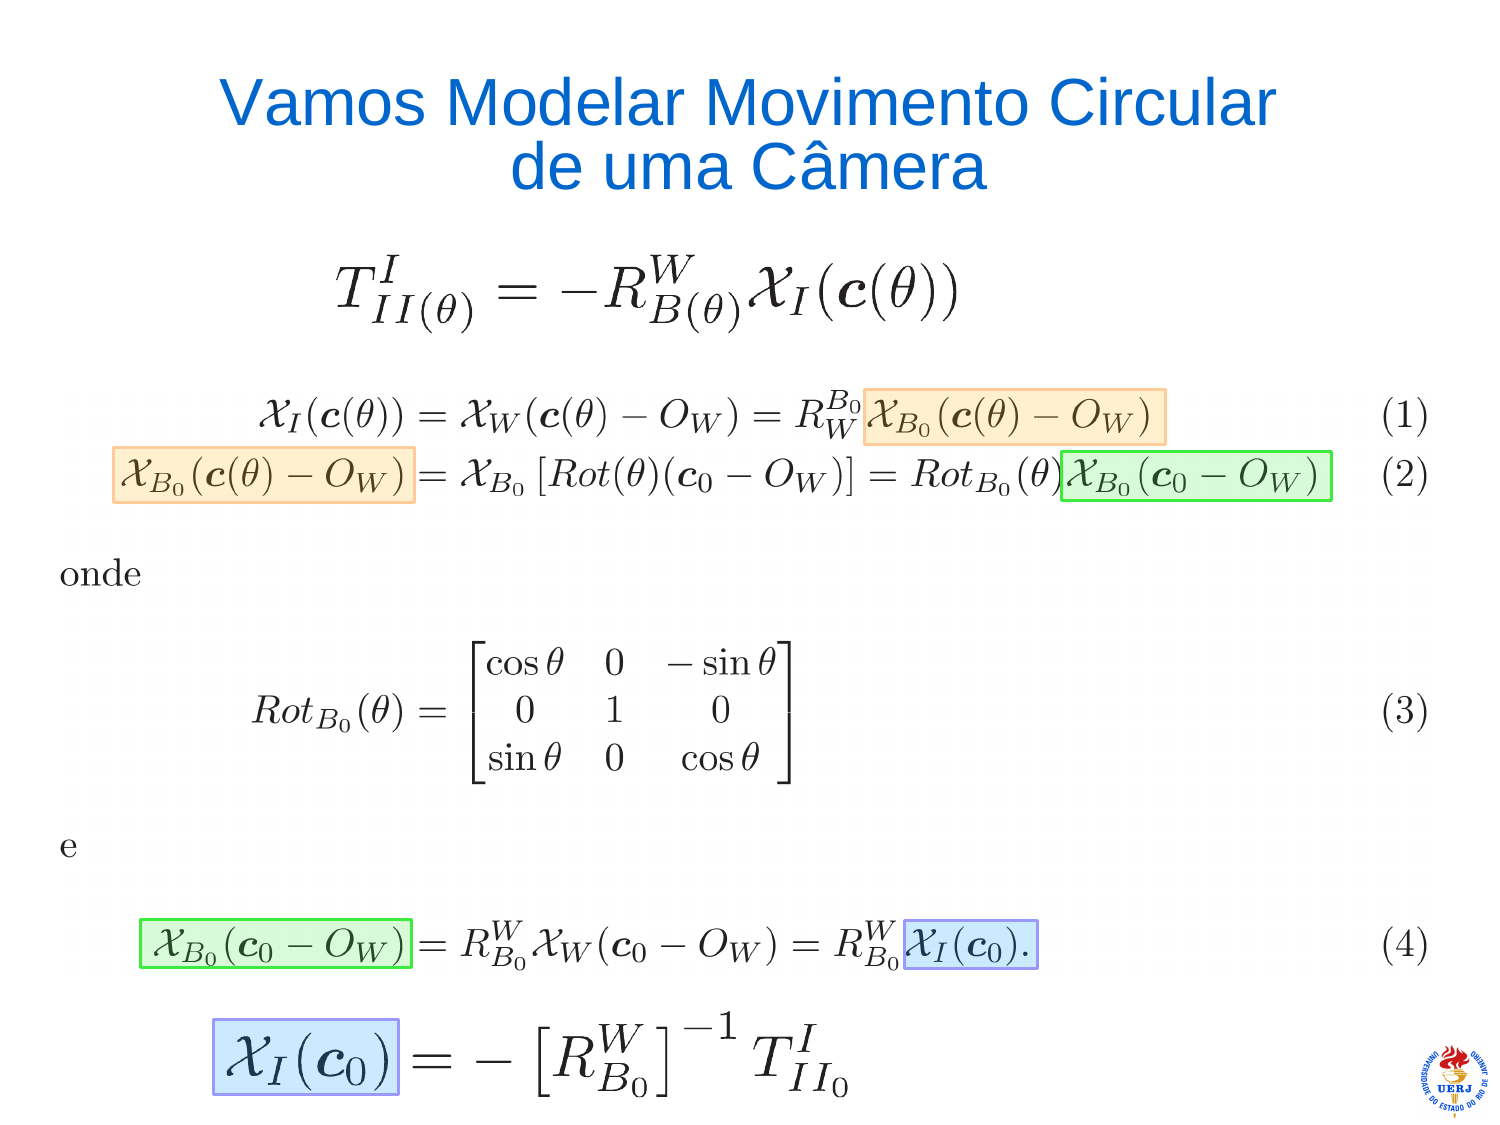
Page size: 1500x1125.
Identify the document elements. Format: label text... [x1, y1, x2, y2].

text_box [1061, 451, 1332, 501]
picture [56, 384, 1432, 974]
text_box [864, 389, 1166, 445]
text_box [140, 919, 412, 968]
picture [219, 1008, 856, 1102]
picture [1421, 1045, 1488, 1118]
text_box [213, 1019, 399, 1095]
picture [330, 250, 966, 338]
title Vamos Modelar Movimento Circular de uma Câmera [75, 45, 1424, 232]
text_box [113, 447, 415, 503]
text_box [904, 920, 1038, 969]
